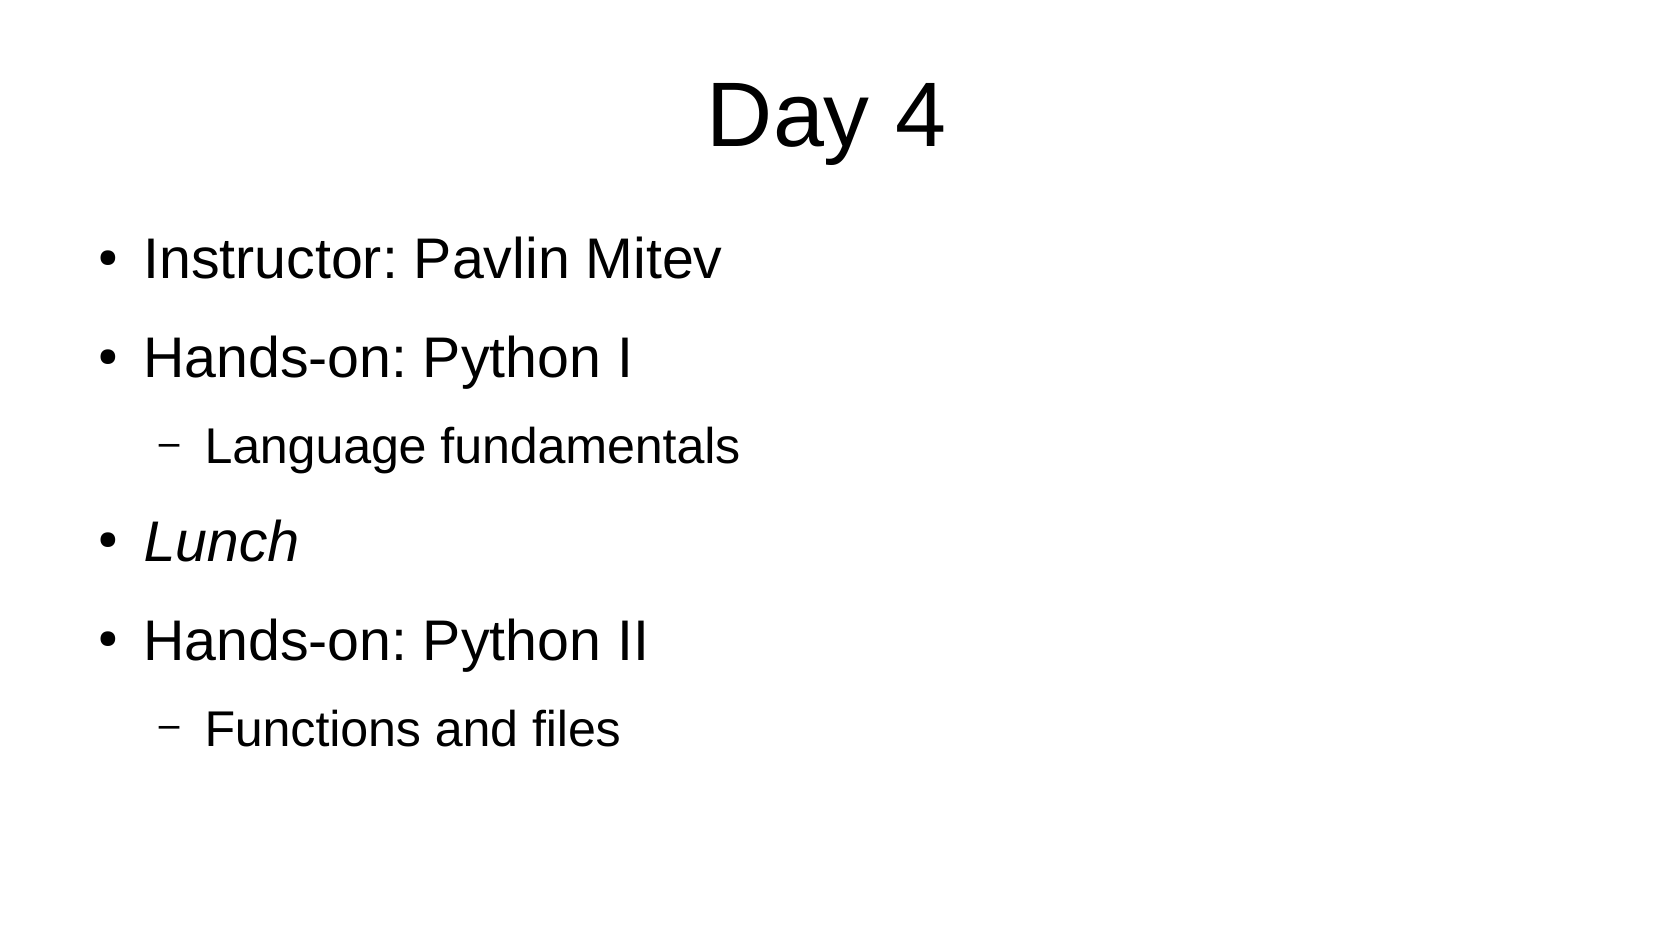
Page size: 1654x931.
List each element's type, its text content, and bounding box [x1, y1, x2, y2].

title Day 4 [82, 37, 1571, 193]
list Instructor: Pavlin Mitev Hands-on: Python I Language fundamentals Lunch Hands-on: Python II Functions and files [82, 217, 1571, 758]
